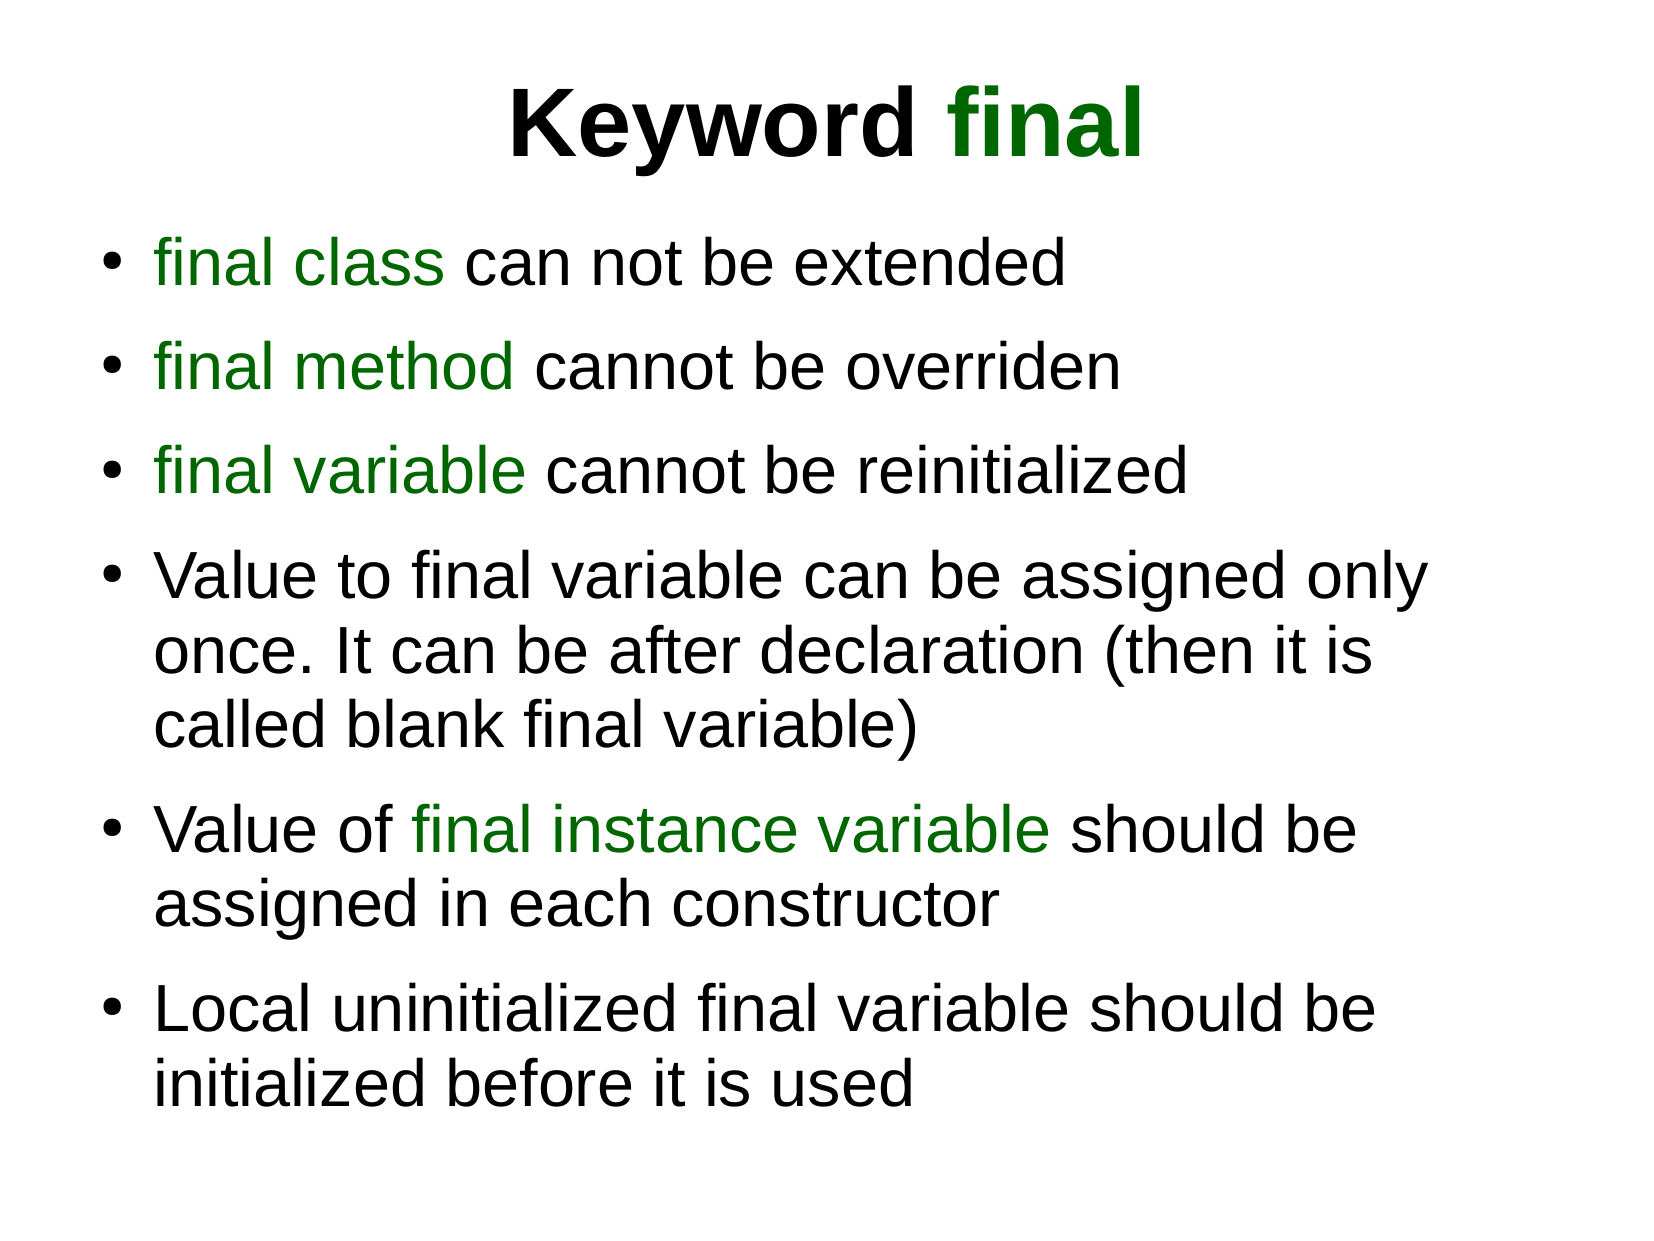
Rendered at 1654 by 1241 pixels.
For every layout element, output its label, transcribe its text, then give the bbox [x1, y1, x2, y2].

list final class can not be extended final method cannot be overriden final variable cannot be reinitialized Value to final variable can be assigned only once. It can be after declaration (then it is called blank final variable) Value of final instance variable should be assigned in each constructor Local uninitialized final variable should be initialized before it is used [82, 225, 1538, 1186]
title Keyword final [82, 67, 1571, 177]
